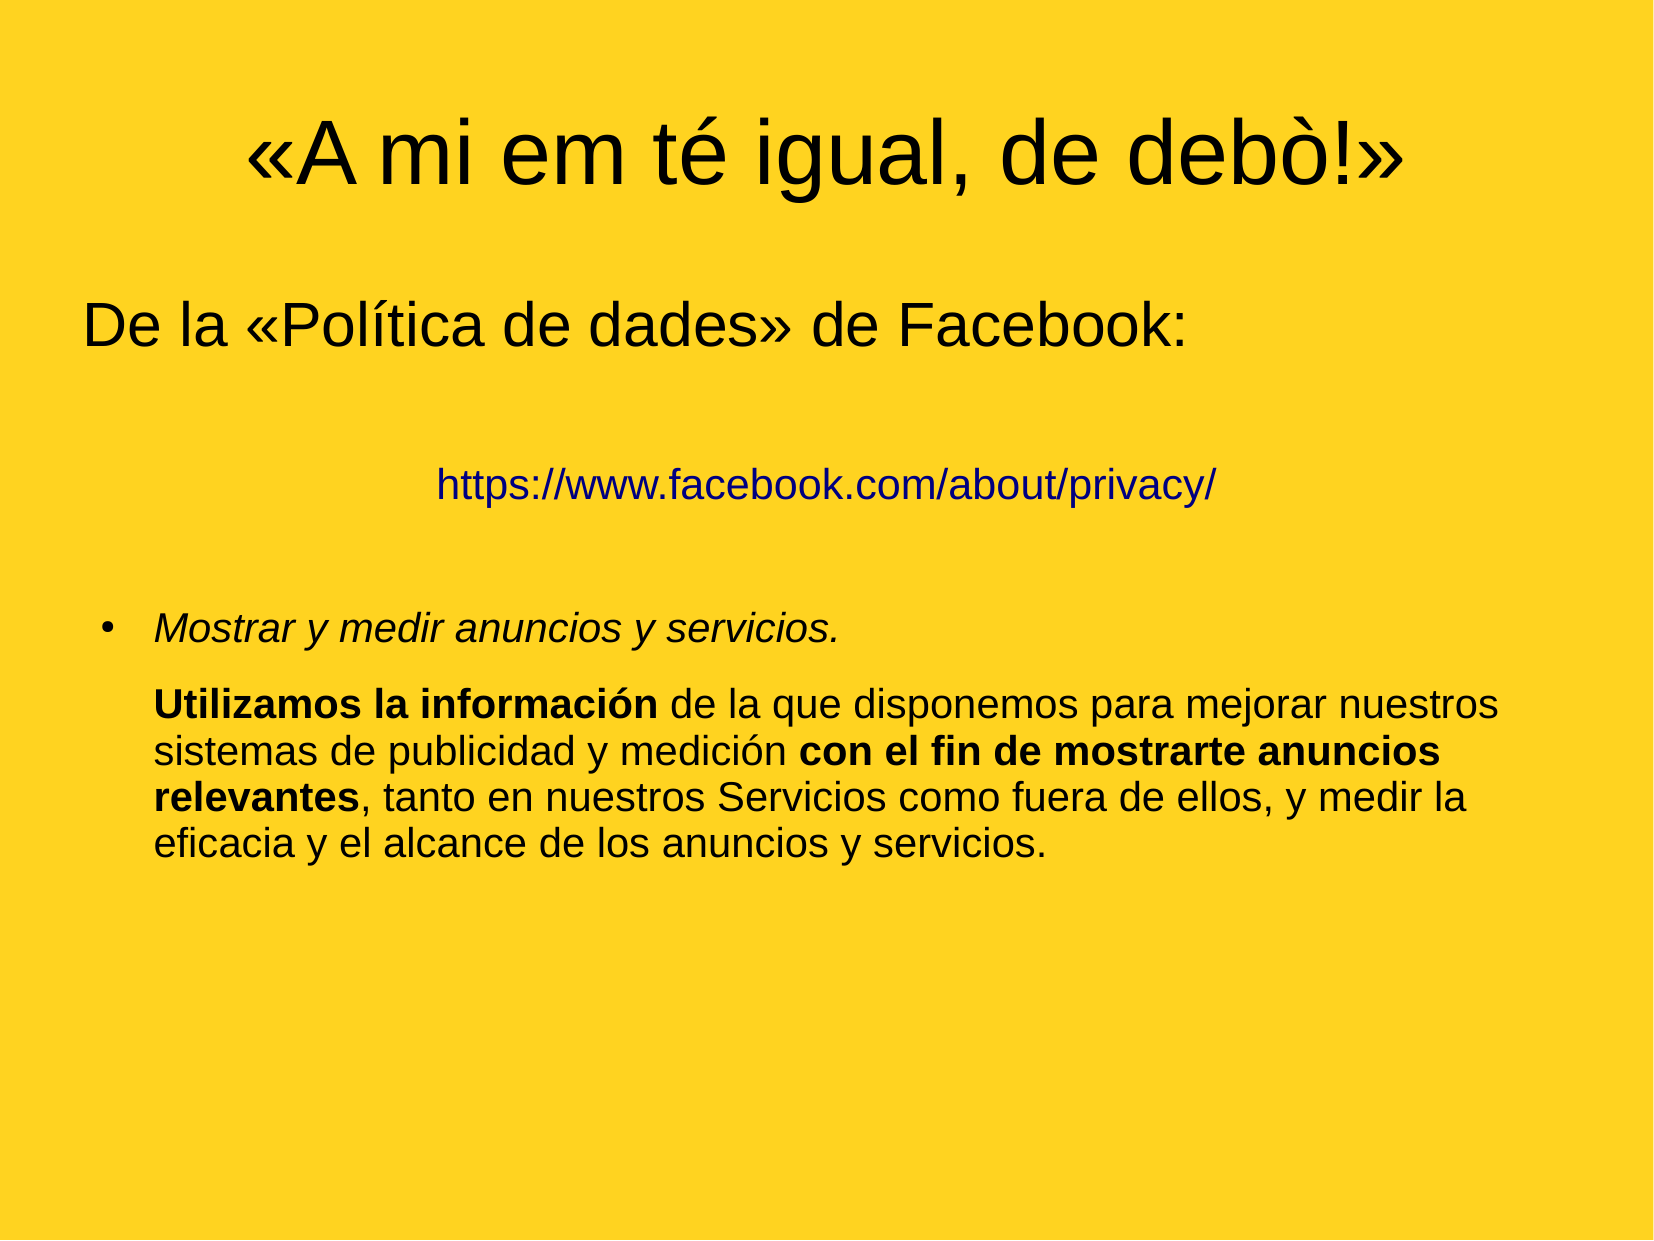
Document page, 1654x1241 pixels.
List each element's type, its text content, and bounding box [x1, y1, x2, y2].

list De la «Política de dades» de Facebook: https://www.facebook.com/about/privacy/ Mostrar y medir anuncios y servicios. Utilizamos la información de la que disponemos para mejorar nuestros sistemas de publicidad y medición con el fin de mostrarte anuncios relevantes, tanto en nuestros Servicios como fuera de ellos, y medir la eficacia y el alcance de los anuncios y servicios. [82, 290, 1571, 1010]
title «A mi em té igual, de debò!» [82, 49, 1571, 257]
